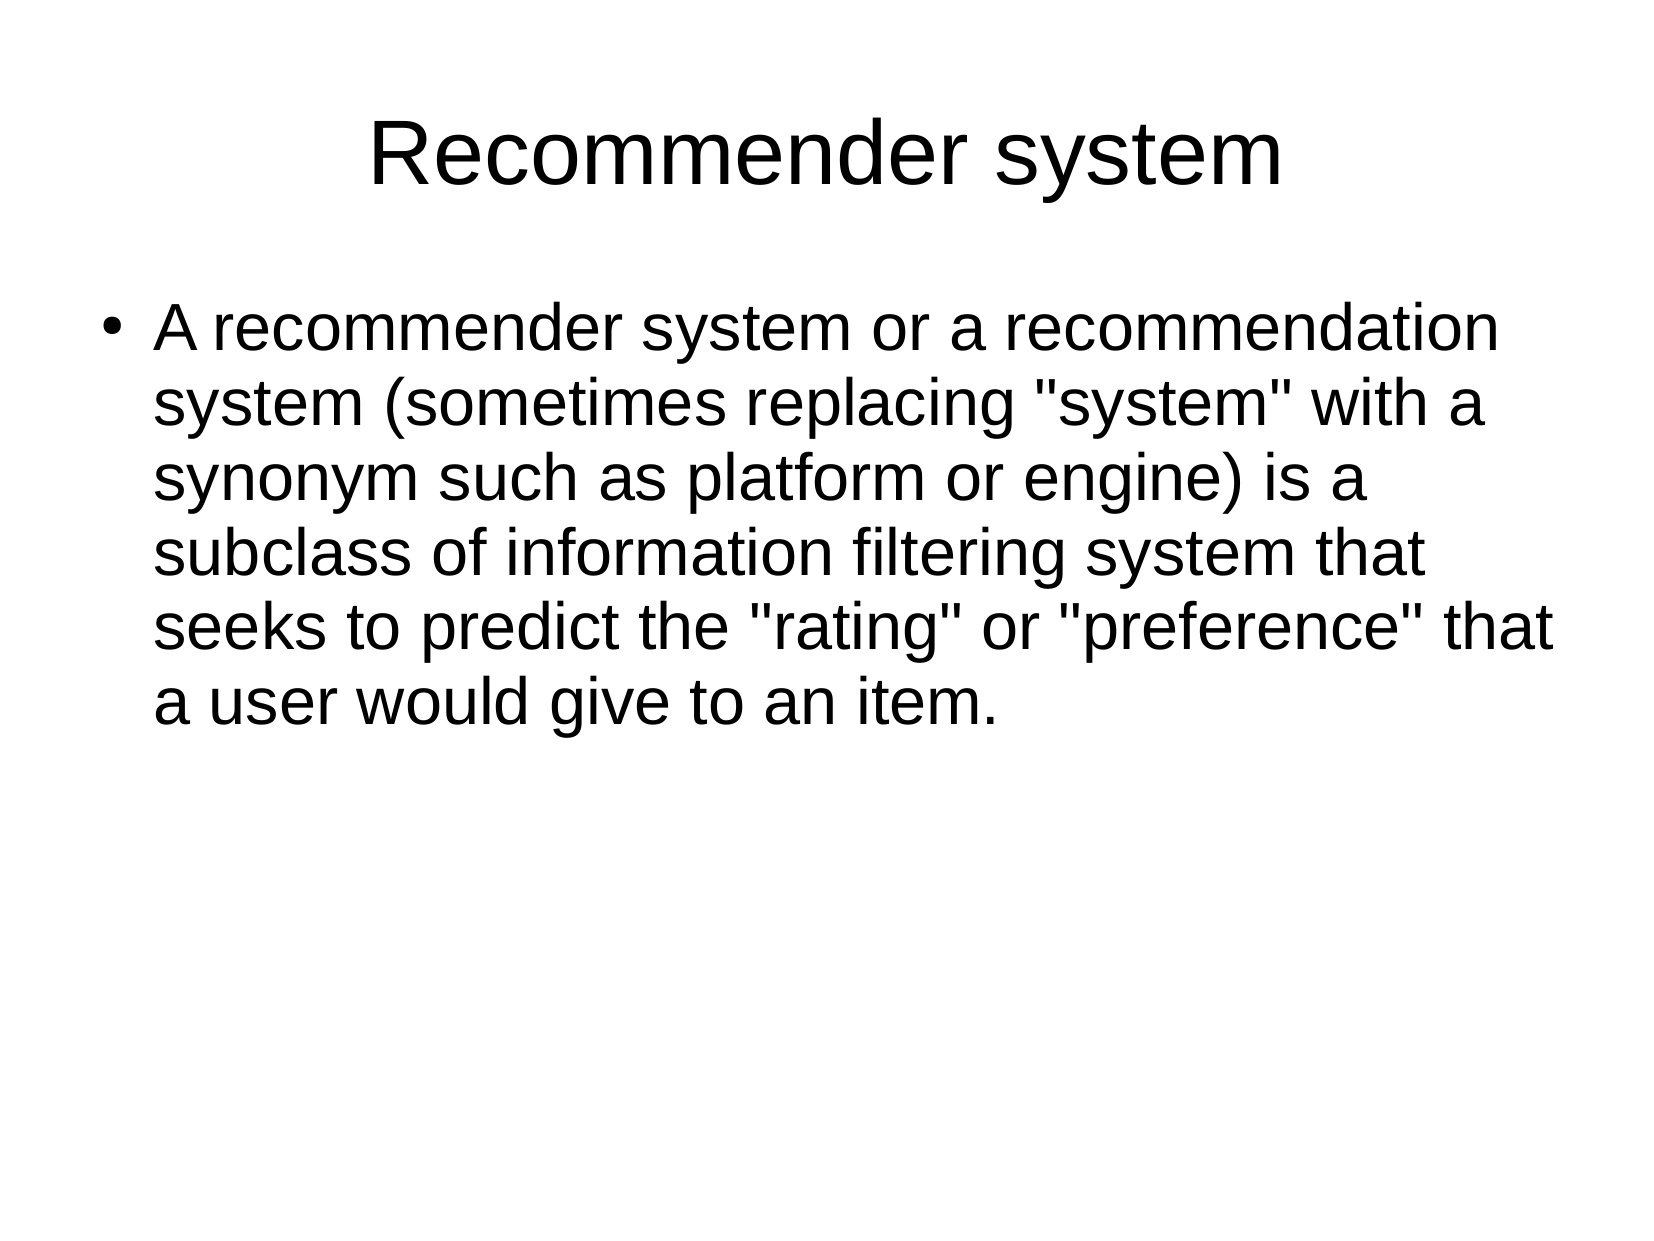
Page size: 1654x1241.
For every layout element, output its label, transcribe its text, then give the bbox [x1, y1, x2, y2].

title Recommender system [82, 49, 1571, 257]
list A recommender system or a recommendation system (sometimes replacing "system" with a synonym such as platform or engine) is a subclass of information filtering system that seeks to predict the "rating" or "preference" that a user would give to an item. [82, 290, 1571, 1010]
